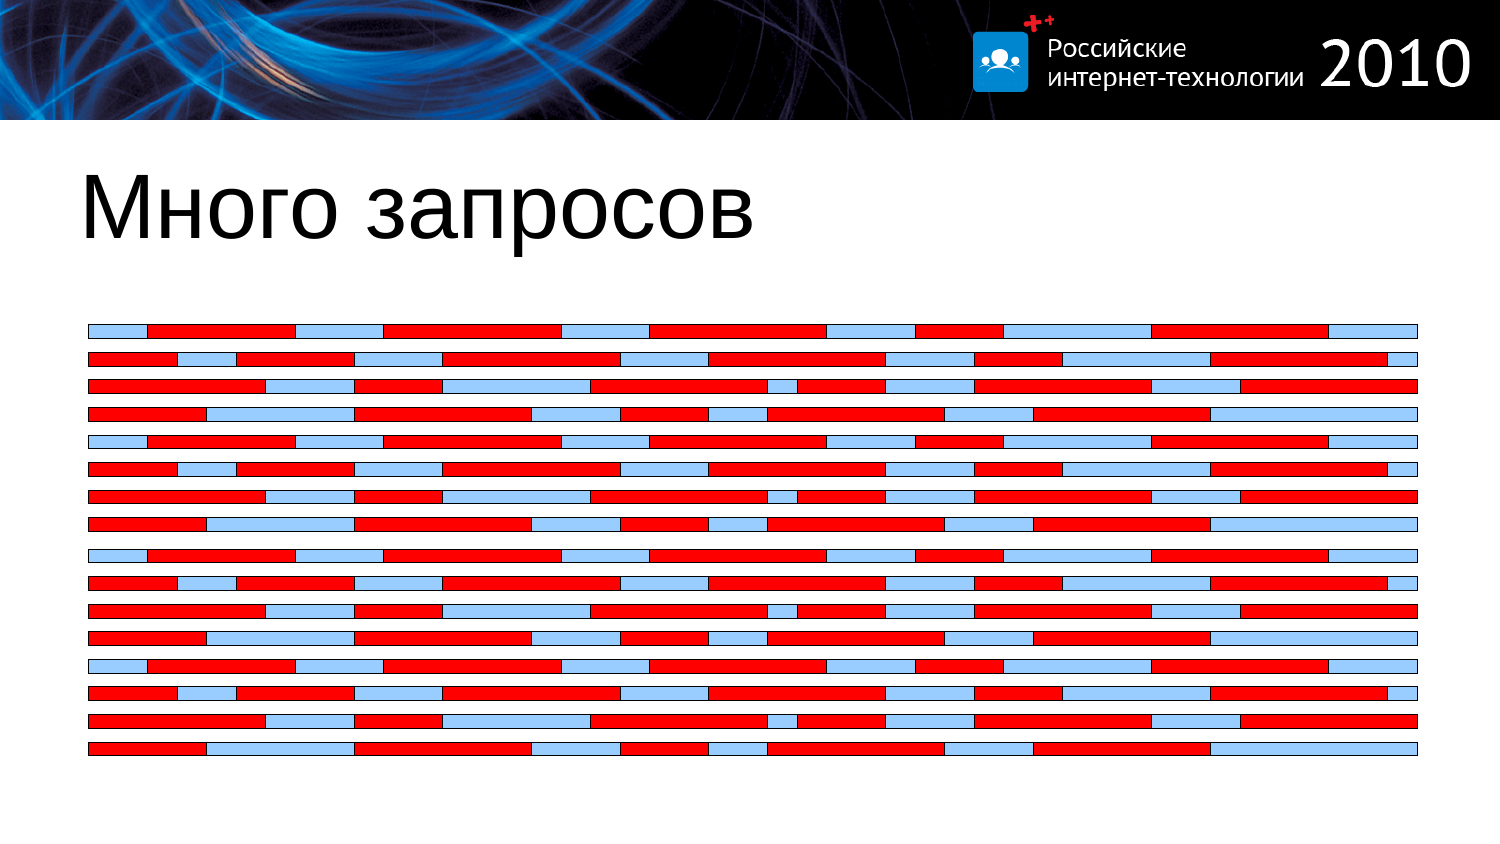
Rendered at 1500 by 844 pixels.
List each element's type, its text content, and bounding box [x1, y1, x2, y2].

text_box [88, 714, 1418, 729]
text_box [88, 517, 1418, 532]
text_box [88, 324, 1418, 339]
text_box [88, 631, 1418, 646]
text_box [88, 549, 1418, 563]
text_box [88, 407, 1418, 422]
text_box [88, 352, 1418, 367]
text_box [88, 659, 1418, 674]
text_box [88, 435, 1418, 449]
text_box [88, 604, 1418, 619]
picture [0, 0, 1500, 120]
text_box [88, 742, 1418, 756]
text_box [88, 686, 1418, 701]
text_box [88, 490, 1418, 504]
title Много запросов [79, 155, 1430, 258]
text_box [88, 576, 1418, 591]
text_box [88, 462, 1418, 477]
text_box [88, 379, 1418, 394]
